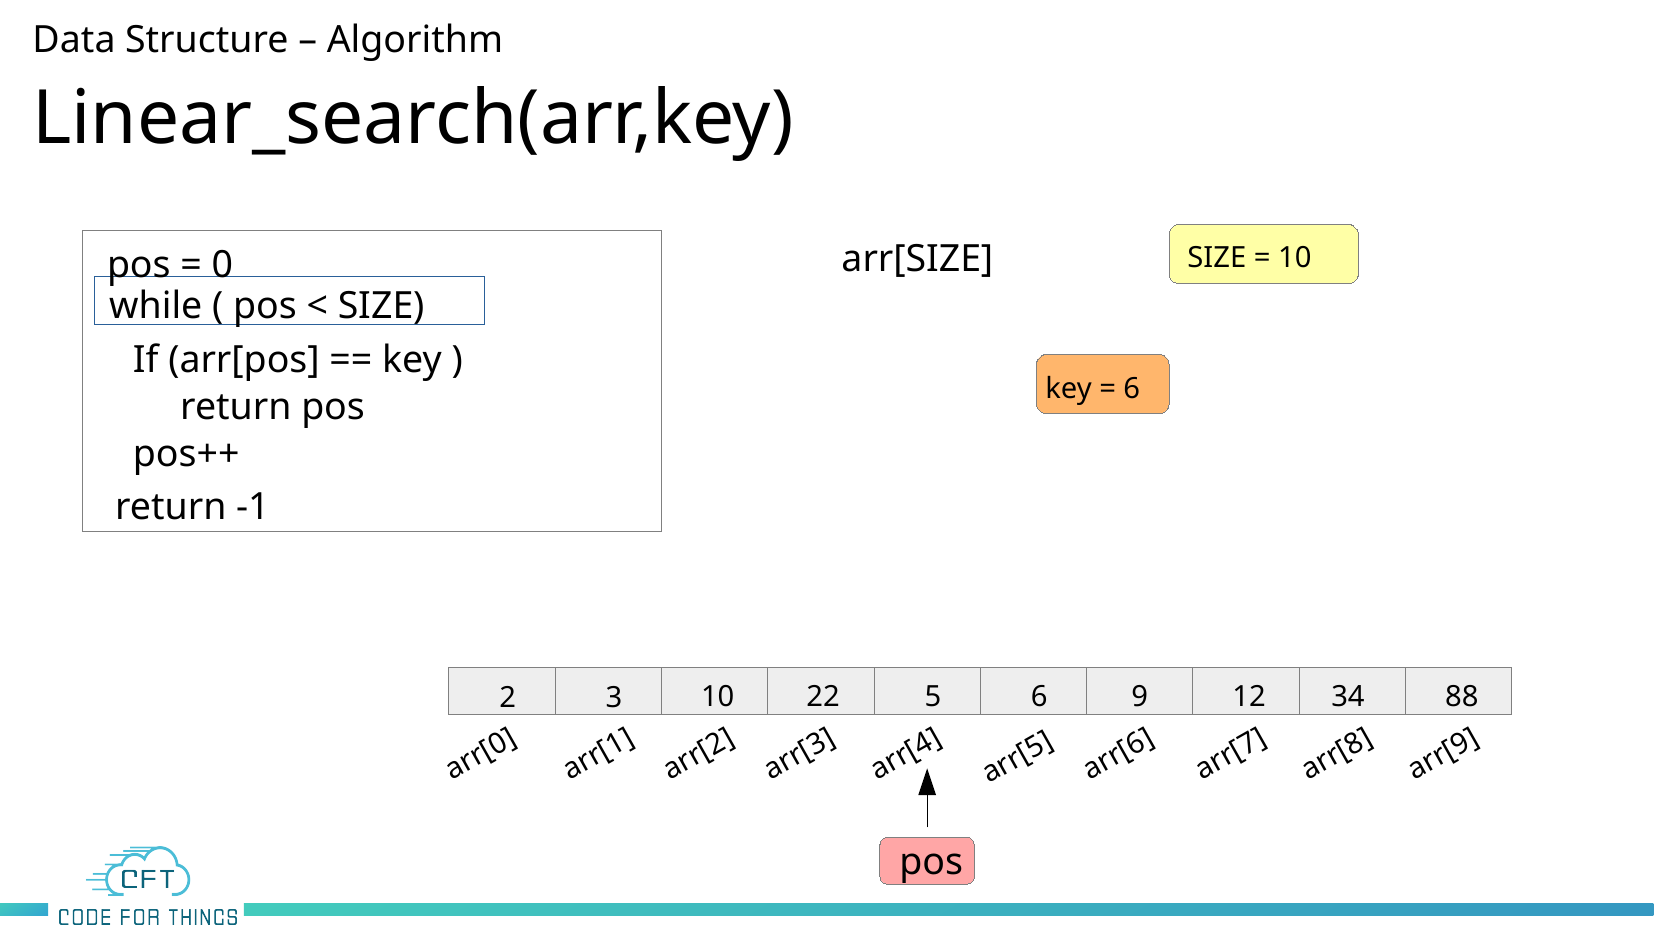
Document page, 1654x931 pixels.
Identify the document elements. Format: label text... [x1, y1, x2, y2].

text_box arr[7] [1172, 696, 1312, 806]
text_box SIZE = 10 [1172, 228, 1353, 278]
text_box [1498, 667, 1512, 715]
text_box pos = 0 [82, 230, 331, 289]
text_box [879, 838, 884, 884]
text_box [1384, 667, 1430, 715]
text_box 22 [791, 667, 859, 717]
text_box [754, 667, 791, 715]
text_box [448, 667, 686, 715]
text_box arr[SIZE] [826, 224, 1040, 291]
text_box If (arr[pos] == key ) [118, 324, 544, 384]
text_box 10 [686, 667, 754, 717]
text_box arr[8] [1279, 690, 1414, 806]
text_box 6 [1016, 667, 1065, 717]
text_box 2 [484, 669, 533, 719]
text_box [1169, 224, 1359, 284]
text_box [82, 289, 165, 532]
text_box [958, 667, 1016, 715]
text_box pos [884, 827, 981, 886]
text_box arr[4] [848, 692, 987, 806]
text_box [1065, 667, 1116, 715]
text_box arr[2] [637, 697, 774, 806]
text_box 88 [1430, 667, 1498, 717]
text_box return pos [165, 372, 414, 432]
text_box key = 6 [1030, 360, 1176, 410]
text_box [1037, 354, 1169, 360]
text_box arr[5] [957, 694, 1099, 810]
text_box 34 [1316, 667, 1384, 717]
text_box [1285, 667, 1316, 715]
text_box arr[1] [537, 690, 674, 806]
text_box arr[9] [1382, 697, 1524, 806]
text_box 9 [1116, 667, 1165, 717]
text_box pos++ [118, 419, 349, 479]
text_box [1039, 410, 1167, 414]
text_box arr[0] [419, 692, 561, 806]
text_box 3 [590, 669, 640, 719]
picture [59, 846, 237, 925]
text_box [1165, 667, 1217, 715]
title Data Structure – Algorithm Linear_search(arr,key) [32, 12, 1184, 166]
text_box return -1 [100, 472, 331, 532]
text_box 12 [1217, 667, 1285, 717]
text_box 5 [909, 667, 958, 717]
text_box arr[3] [738, 705, 880, 806]
text_box while ( pos < SIZE) [94, 271, 485, 331]
text_box [331, 230, 662, 532]
text_box [859, 667, 909, 715]
text_box arr[6] [1063, 690, 1199, 806]
